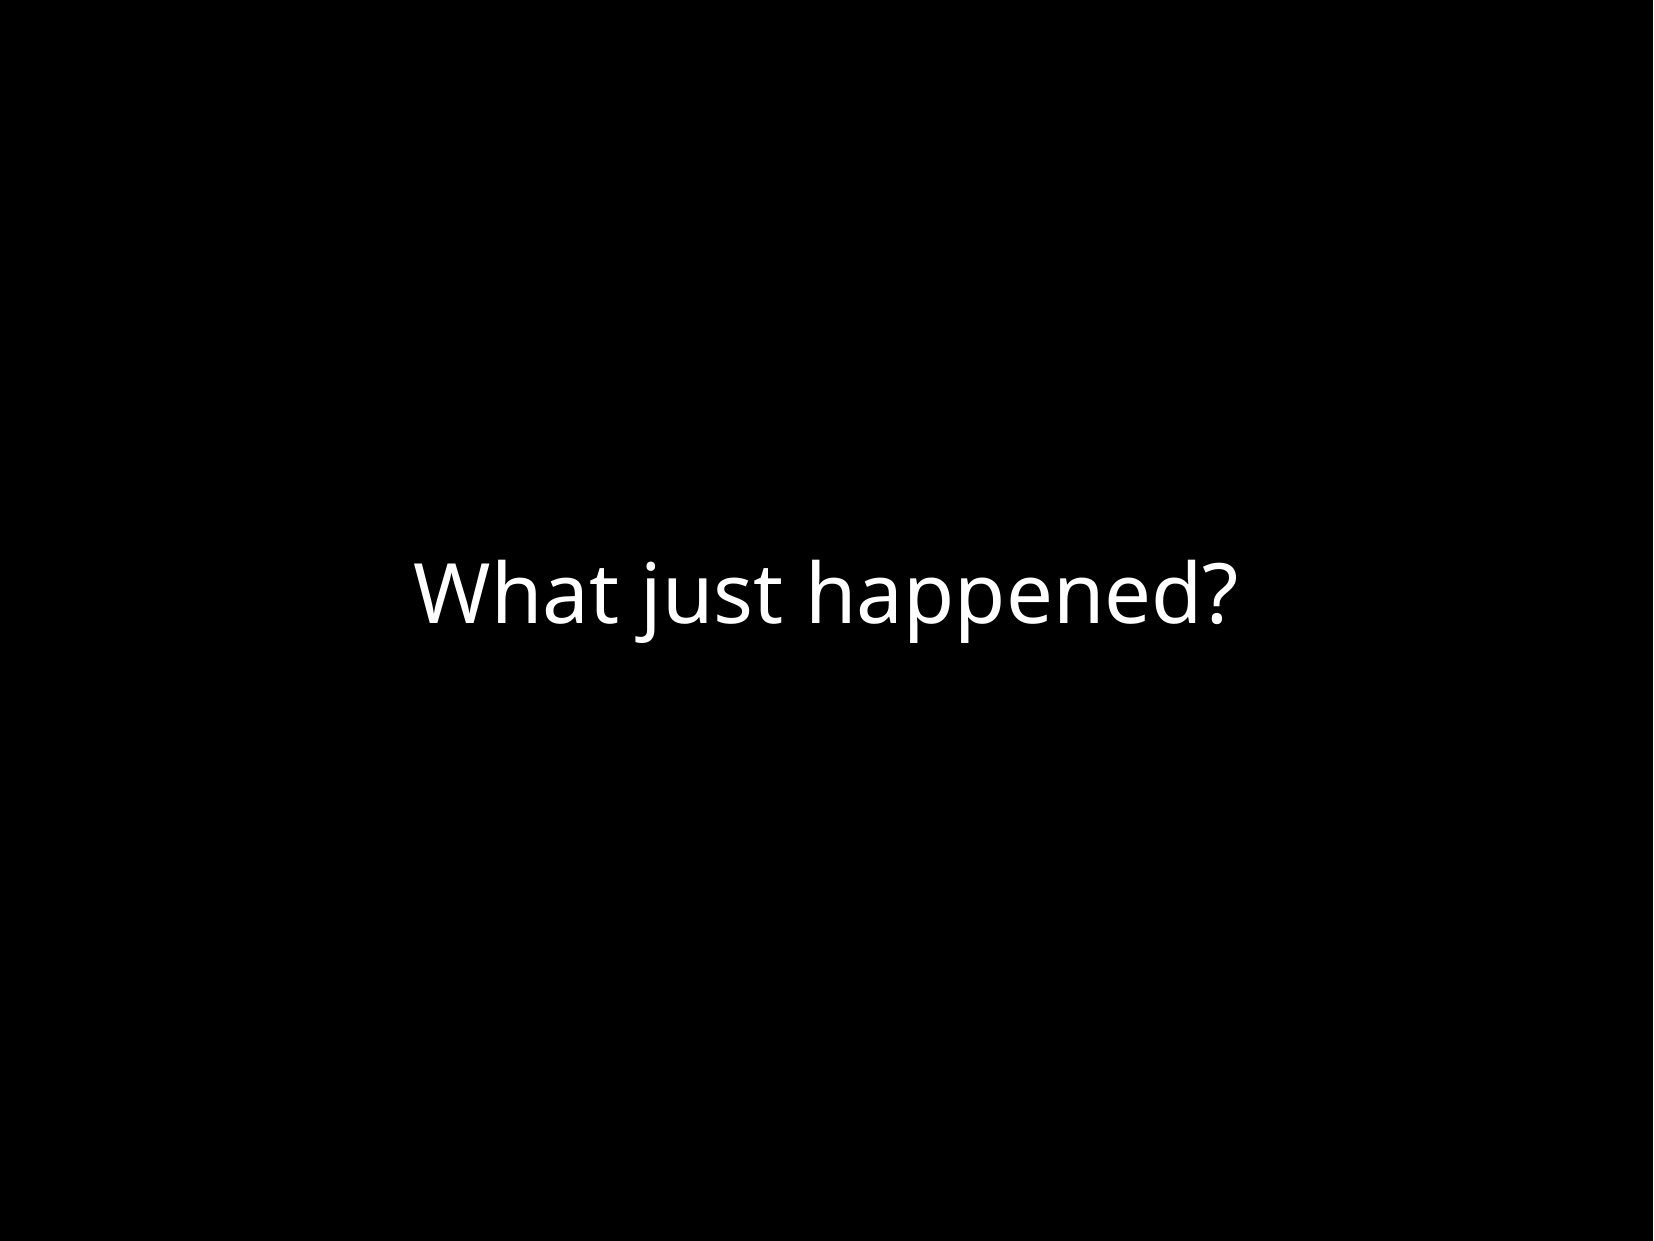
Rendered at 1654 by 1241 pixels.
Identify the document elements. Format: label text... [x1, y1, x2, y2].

subtitle What just happened? [82, 231, 1571, 951]
